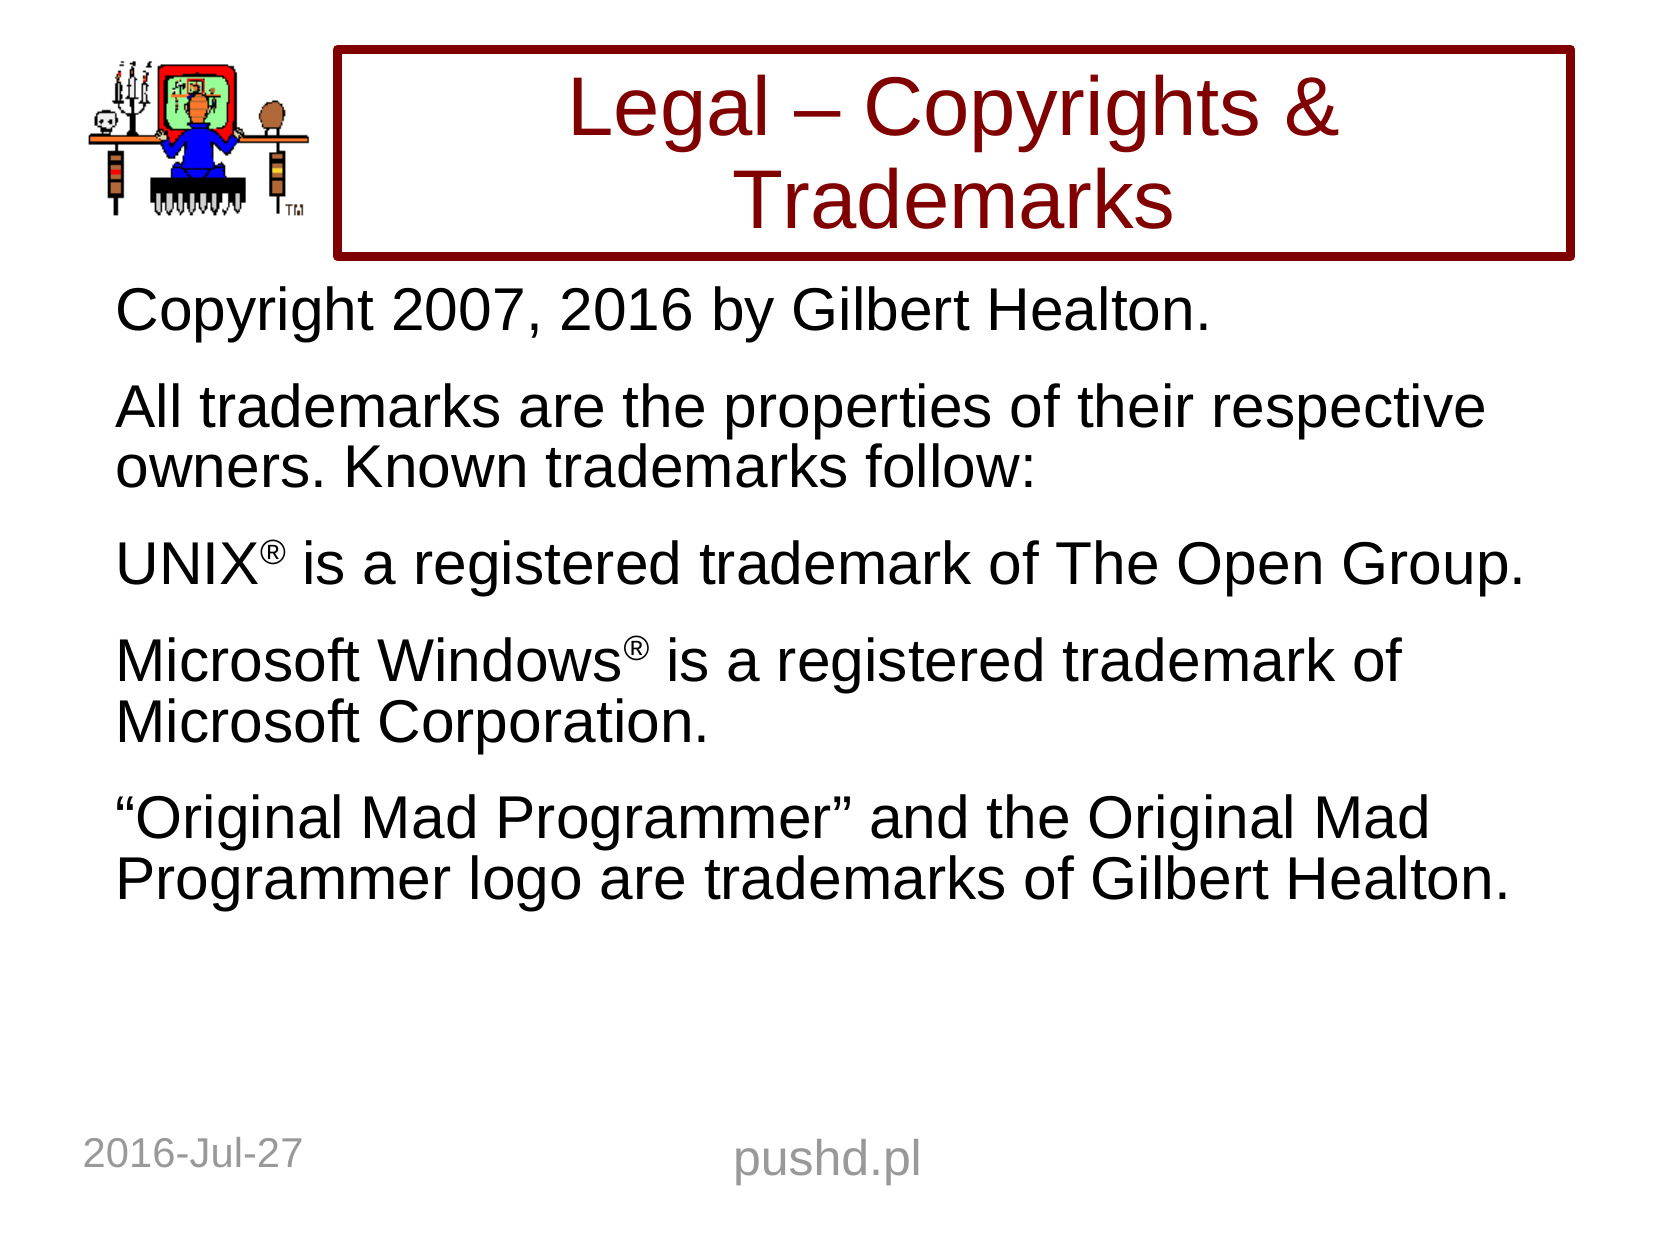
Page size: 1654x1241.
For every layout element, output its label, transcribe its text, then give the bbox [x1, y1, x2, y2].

title Legal – Copyrights & Trademarks [337, 49, 1571, 257]
picture [86, 60, 312, 225]
text_box Copyright 2007, 2016 by Gilbert Healton. All trademarks are the properties of their respective owners. Known trademarks follow: UNIX® is a registered trademark of The Open Group. Microsoft Windows® is a registered trademark of Microsoft Corporation. “Original Mad Programmer” and the Original Mad Programmer logo are trademarks of Gilbert Healton. [100, 274, 1576, 929]
